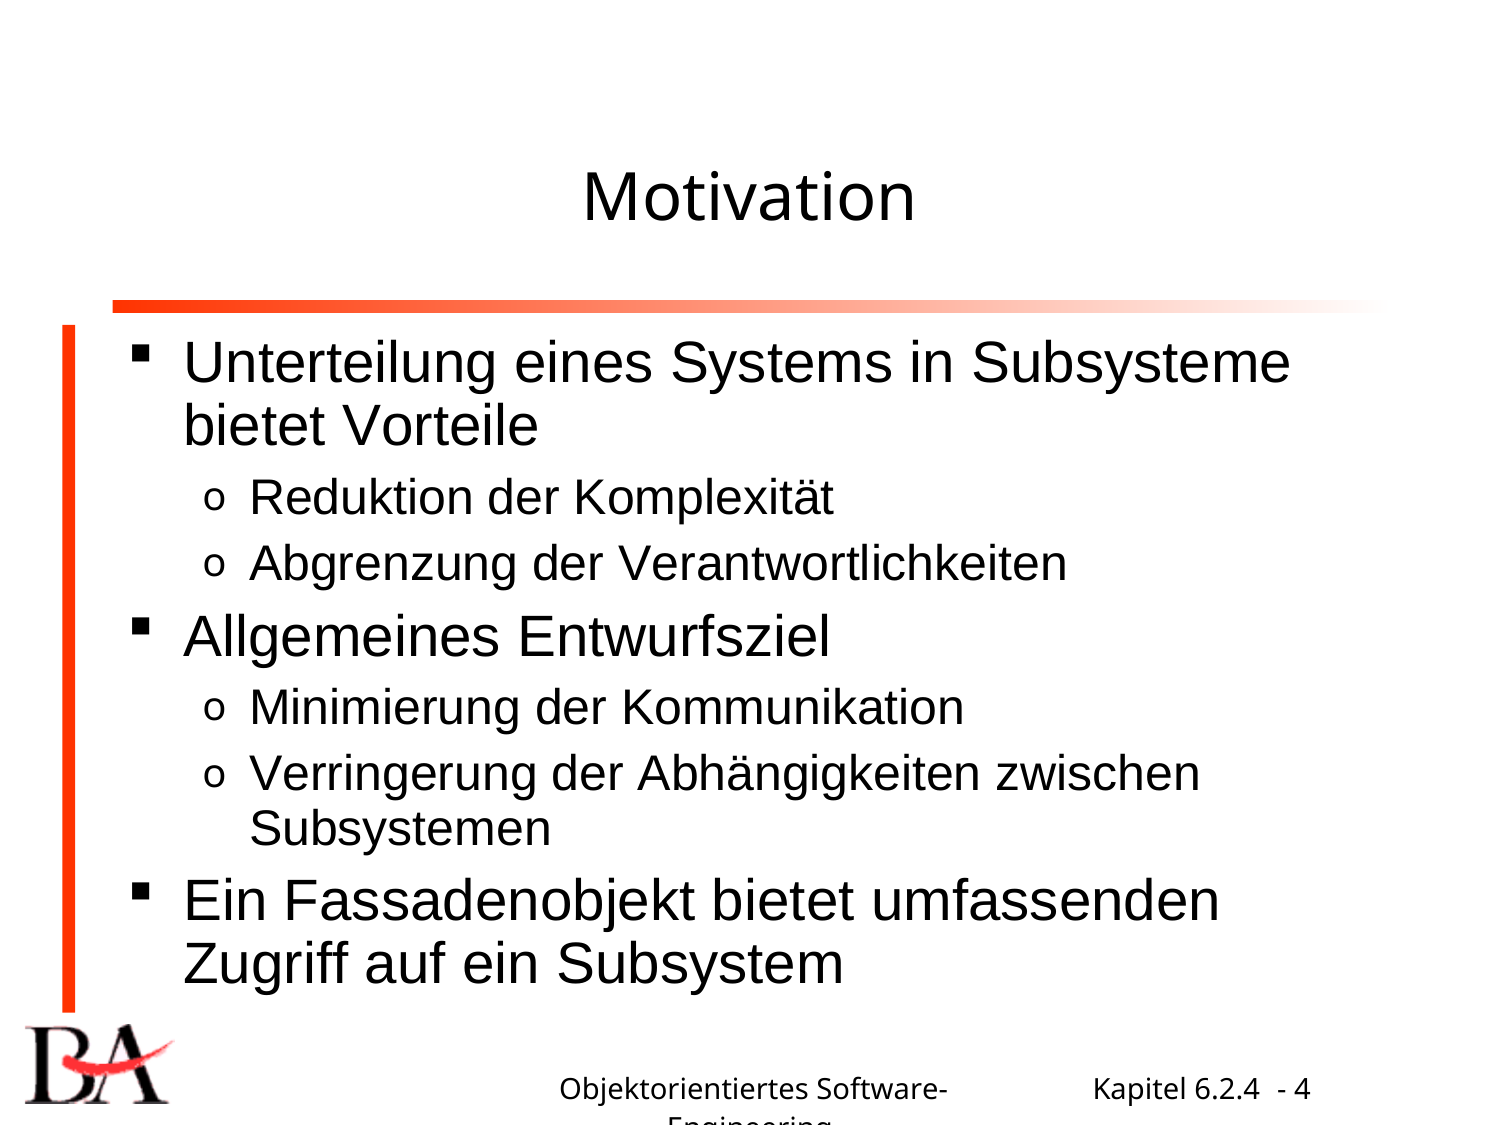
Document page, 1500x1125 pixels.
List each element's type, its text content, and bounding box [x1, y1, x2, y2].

title Motivation [112, 99, 1388, 288]
picture [24, 1024, 175, 1104]
list Unterteilung eines Systems in Subsysteme bietet Vorteile Reduktion der Komplexität Abgrenzung der Verantwortlichkeiten Allgemeines Entwurfsziel Minimierung der Kommunikation Verringerung der Abhängigkeiten zwischen Subsystemen Ein Fassadenobjekt bietet umfassenden Zugriff auf ein Subsystem [112, 324, 1388, 1051]
